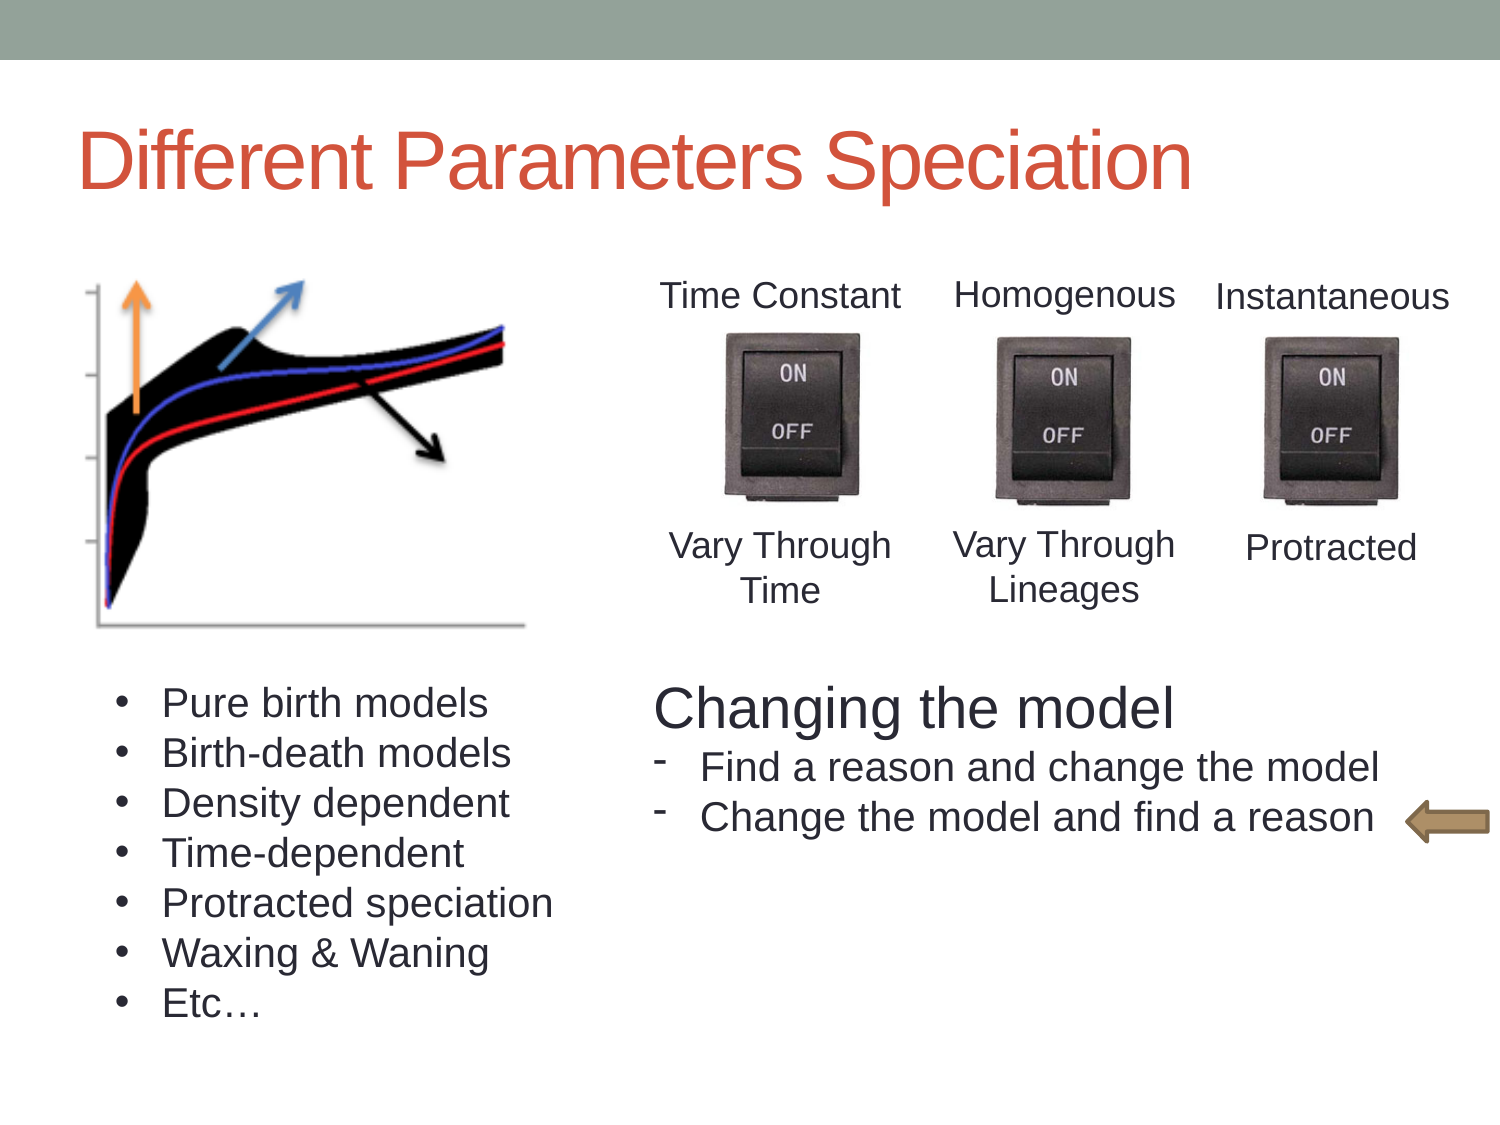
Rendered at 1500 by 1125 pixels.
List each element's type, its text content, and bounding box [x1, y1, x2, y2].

text_box Homogenous [924, 262, 1206, 368]
text_box Vary Through Lineages [923, 512, 1205, 663]
text_box Changing the model Find a reason and change the model Change the model and find a reason [638, 662, 1446, 898]
text_box Time Constant [639, 263, 921, 369]
text_box [1407, 801, 1488, 842]
text_box Pure birth models Birth-death models Density dependent Time-dependent Protracted speciation Waxing & Waning Etc… [99, 668, 575, 1034]
text_box Instantaneous [1191, 265, 1473, 370]
title Different Parameters Speciation [61, 62, 1412, 250]
picture [638, 266, 1488, 582]
text_box Vary Through Time [639, 513, 921, 664]
text_box Protracted [1191, 515, 1472, 620]
picture [75, 264, 536, 638]
